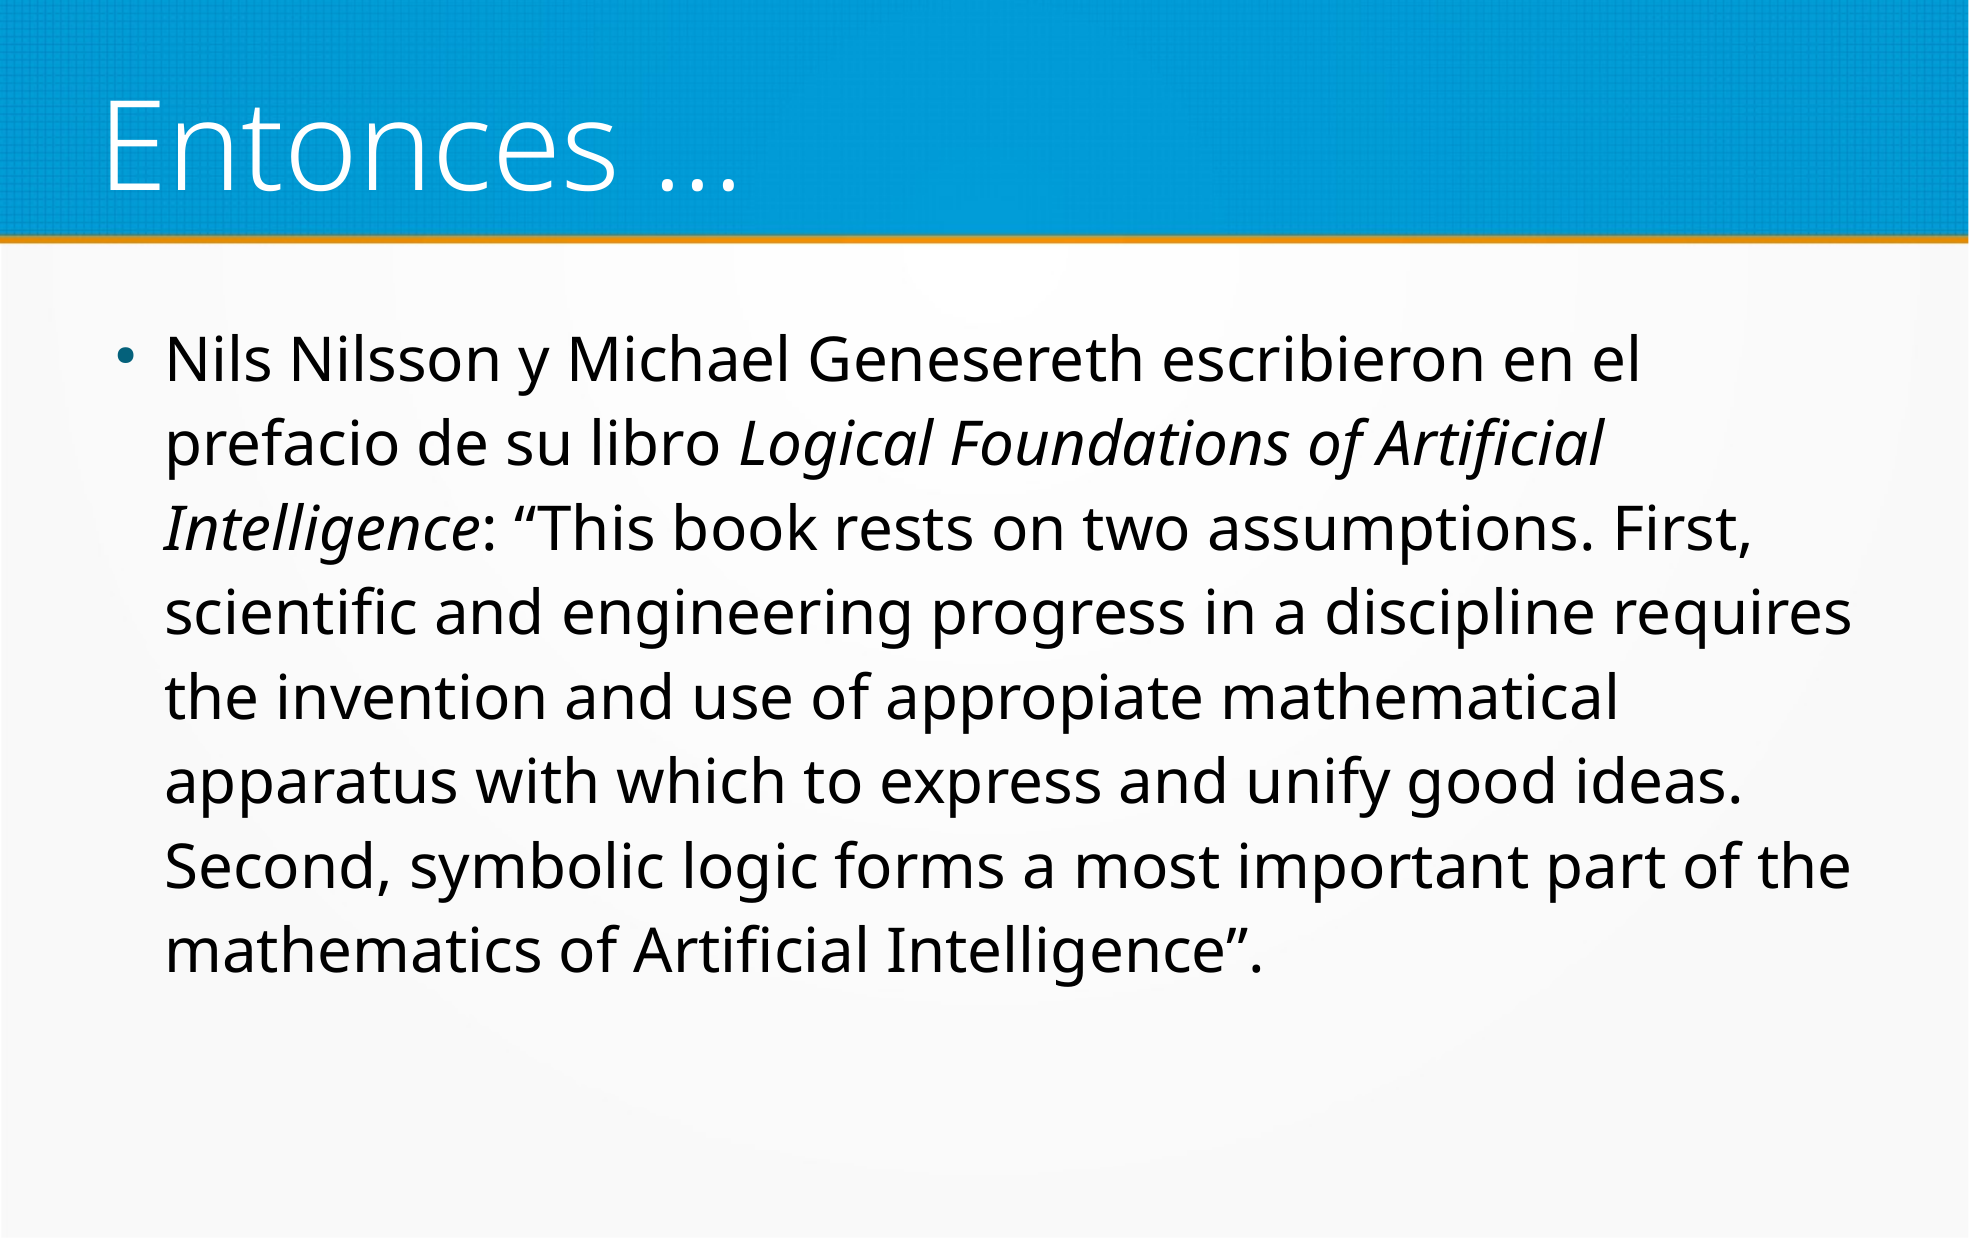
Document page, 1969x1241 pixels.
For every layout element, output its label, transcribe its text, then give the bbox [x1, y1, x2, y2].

list Nils Nilsson y Michael Genesereth escribieron en el prefacio de su libro Logical Foundations of Artificial Intelligence: “This book rests on two assumptions. First, scientific and engineering progress in a discipline requires the invention and use of appropiate mathematical apparatus with which to express and unify good ideas. Second, symbolic logic forms a most important part of the mathematics of Artificial Intelligence”. [98, 315, 1861, 1081]
picture [0, 233, 1969, 1241]
title Entonces ... [98, 19, 1870, 227]
